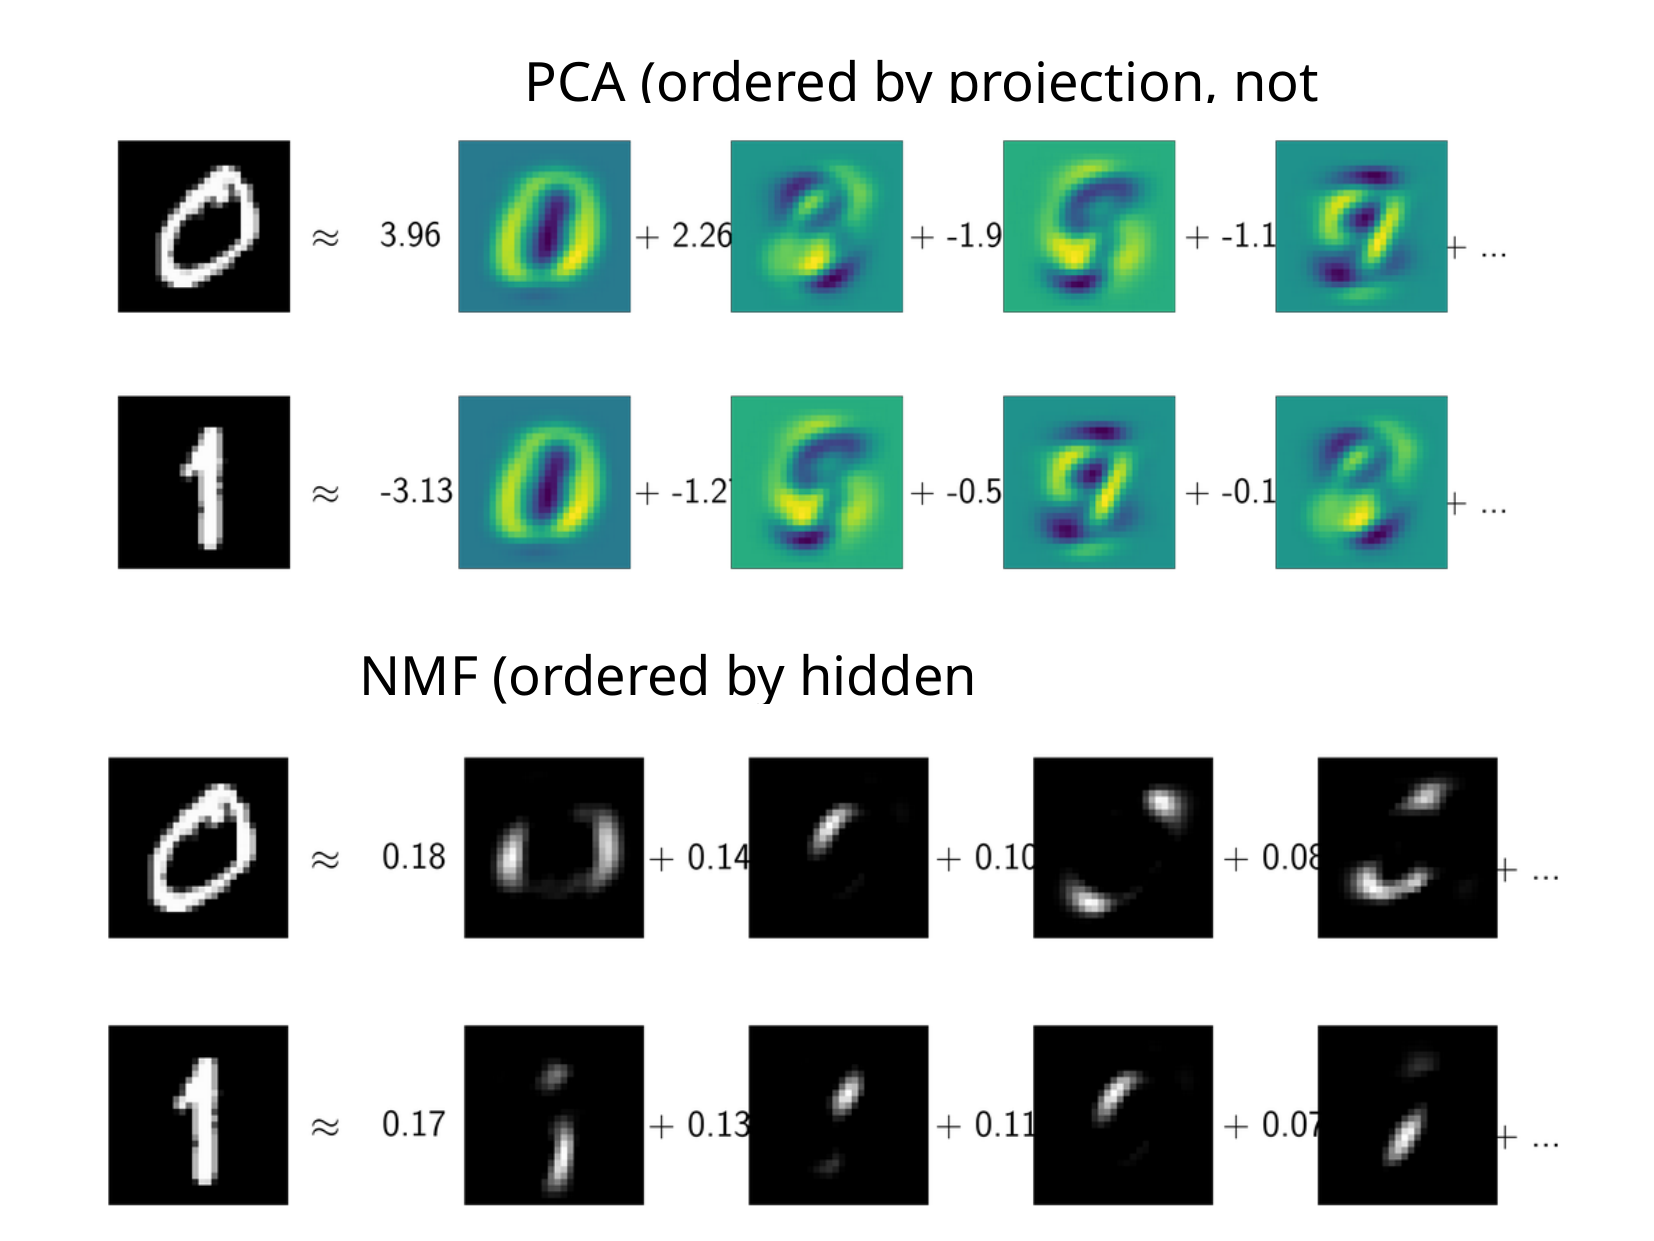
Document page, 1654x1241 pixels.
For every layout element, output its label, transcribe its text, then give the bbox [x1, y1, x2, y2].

text_box NMF (ordered by hidden representation) [345, 630, 1321, 704]
picture [90, 103, 1532, 601]
text_box PCA (ordered by projection, not eigenvalue [510, 35, 1561, 160]
picture [82, 704, 1576, 1225]
